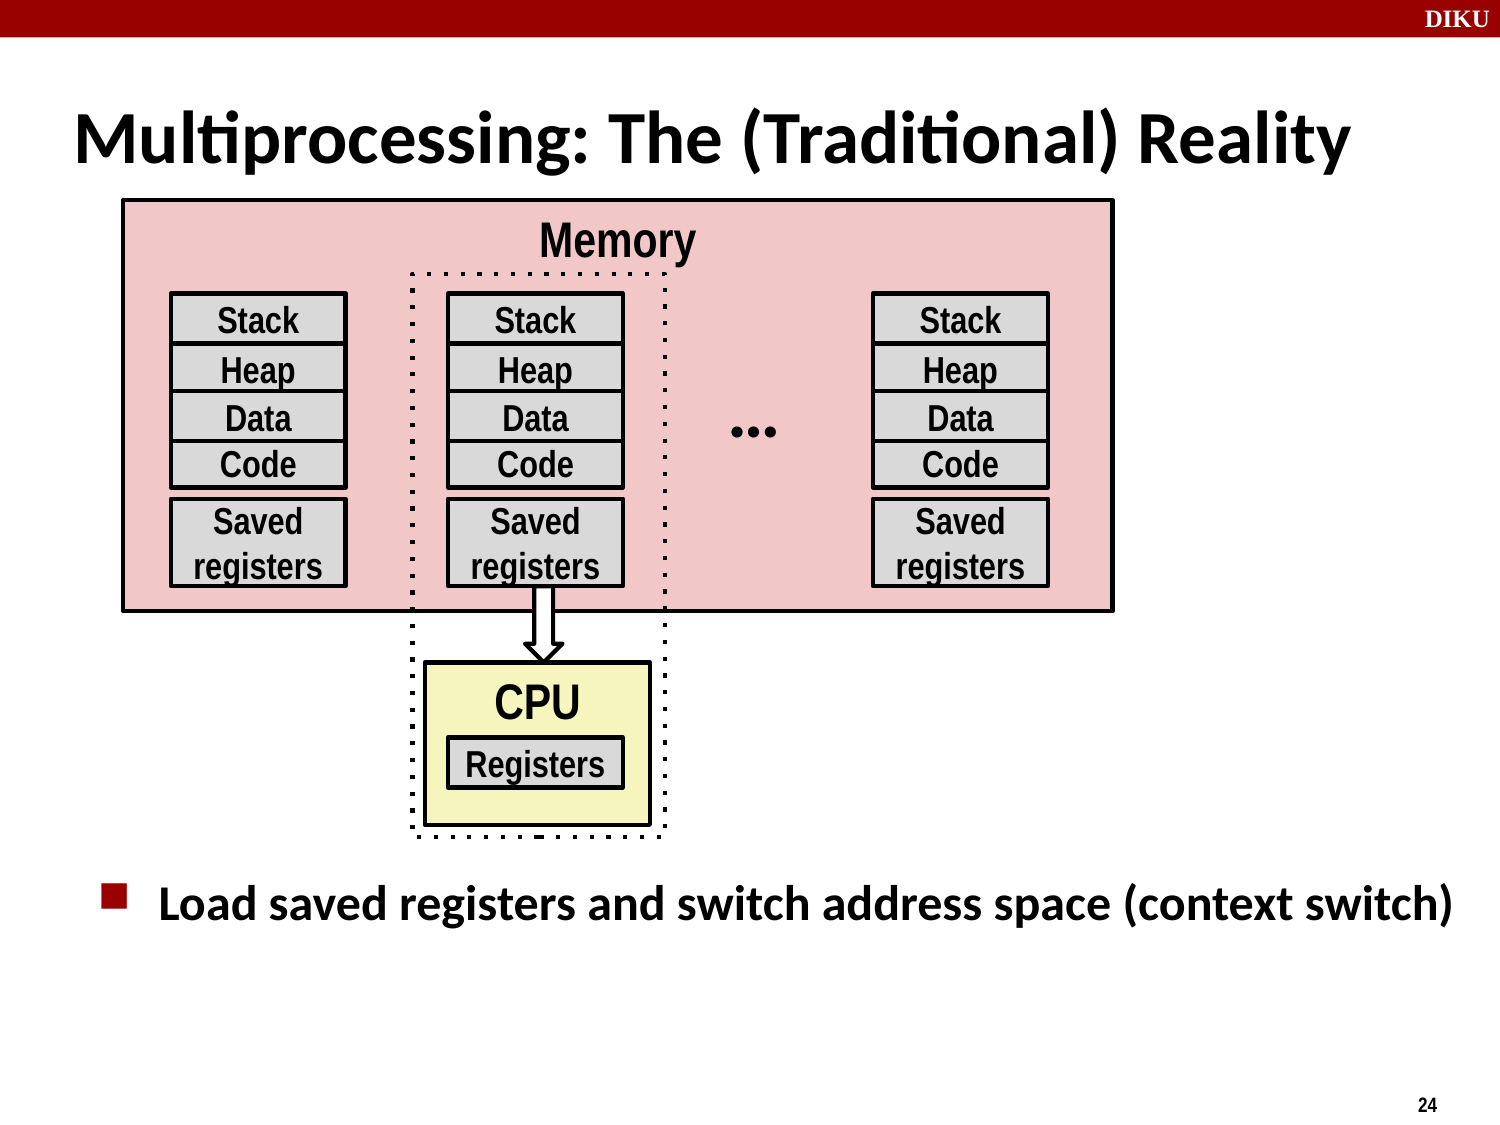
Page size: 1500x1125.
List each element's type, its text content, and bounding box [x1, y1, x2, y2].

text_box Saved registers [170, 498, 346, 587]
text_box Data [170, 390, 346, 441]
text_box Data [447, 390, 623, 441]
text_box … [713, 355, 796, 460]
text_box [525, 586, 563, 663]
text_box Heap [872, 343, 1048, 390]
text_box Heap [282, 366, 289, 380]
text_box Registers [447, 737, 623, 788]
text_box Heap [447, 343, 623, 390]
text_box Stack [447, 293, 623, 343]
text_box Heap [985, 366, 992, 380]
text_box Heap [560, 366, 567, 380]
text_box Code [872, 441, 1048, 488]
title Multiprocessing: The (Traditional) Reality [58, 71, 1450, 197]
text_box Heap [170, 343, 346, 390]
list Load saved registers and switch address space (context switch) [87, 862, 1488, 950]
text_box Stack [170, 293, 346, 343]
text_box Code [170, 441, 346, 488]
text_box Saved registers [872, 498, 1048, 587]
text_box Memory [123, 199, 1113, 612]
text_box Data [872, 390, 1048, 441]
text_box CPU [424, 662, 650, 825]
text_box Saved registers [447, 498, 623, 587]
text_box Stack [872, 293, 1048, 343]
text_box Code [447, 441, 623, 488]
